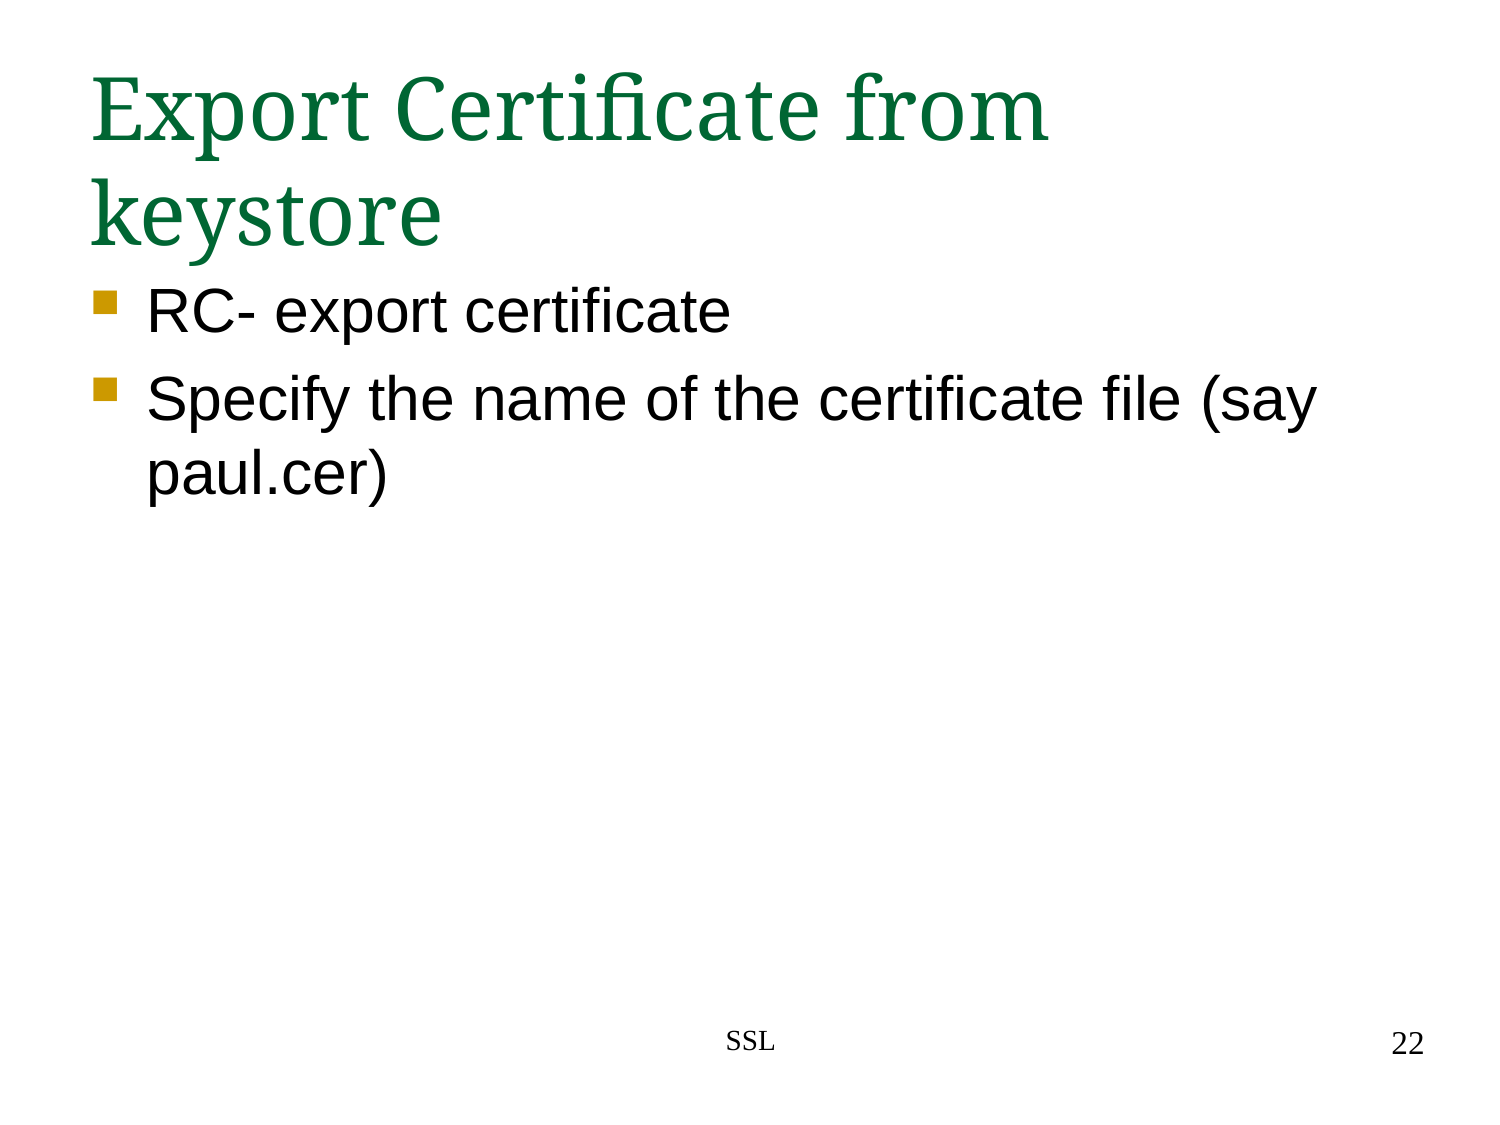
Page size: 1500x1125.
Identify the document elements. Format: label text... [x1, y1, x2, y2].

title Export Certificate from keystore [75, 45, 1425, 233]
list RC- export certificate Specify the name of the certificate file (say paul.cer) [75, 262, 1425, 1006]
